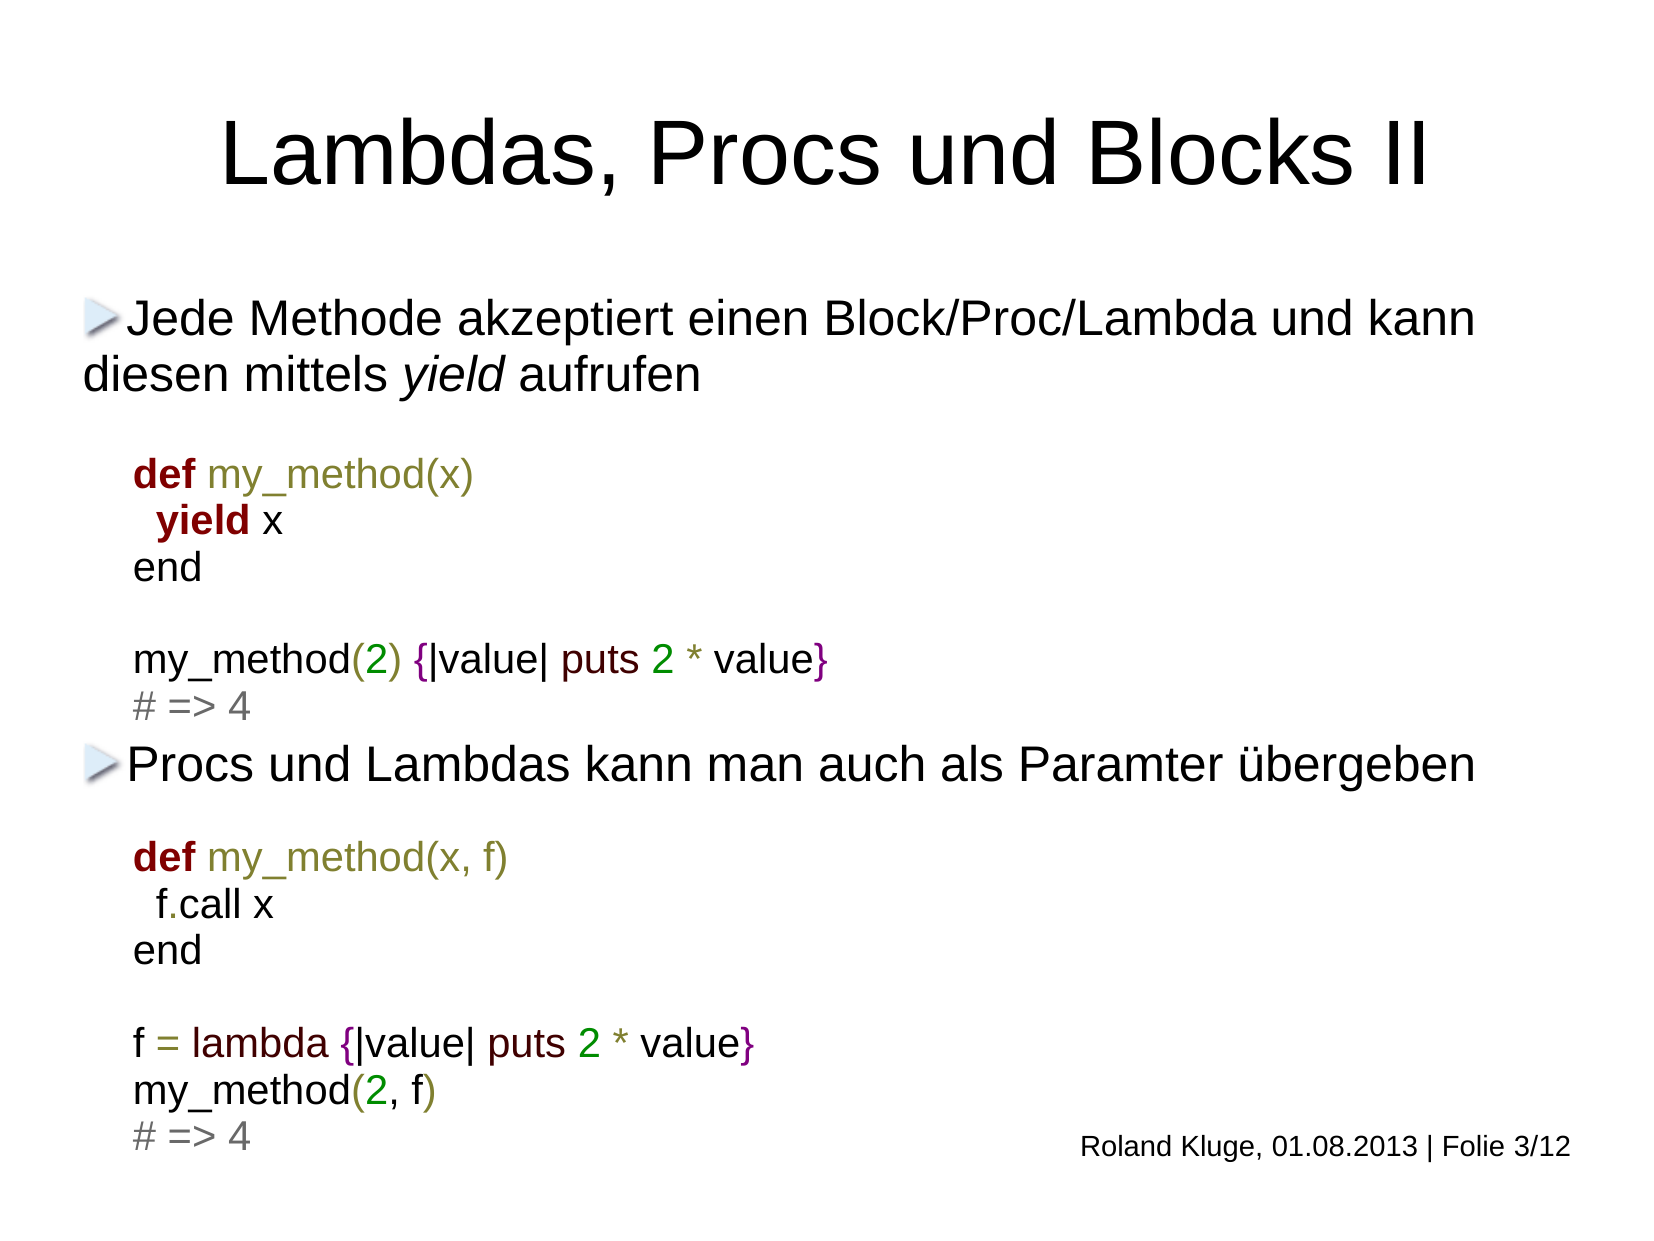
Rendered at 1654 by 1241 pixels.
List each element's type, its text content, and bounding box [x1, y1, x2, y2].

subtitle Jede Methode akzeptiert einen Block/Proc/Lambda und kann diesen mittels yield aufrufen Procs und Lambdas kann man auch als Paramter übergeben [82, 290, 1571, 1010]
title Lambdas, Procs und Blocks II [82, 49, 1571, 257]
text_box def my_method(x) yield x end my_method(2) {|value| puts 2 * value} # => 4 [118, 442, 857, 784]
text_box def my_method(x, f) f.call x end f = lambda {|value| puts 2 * value} my_method(2, f) # => 4 [118, 826, 857, 1167]
